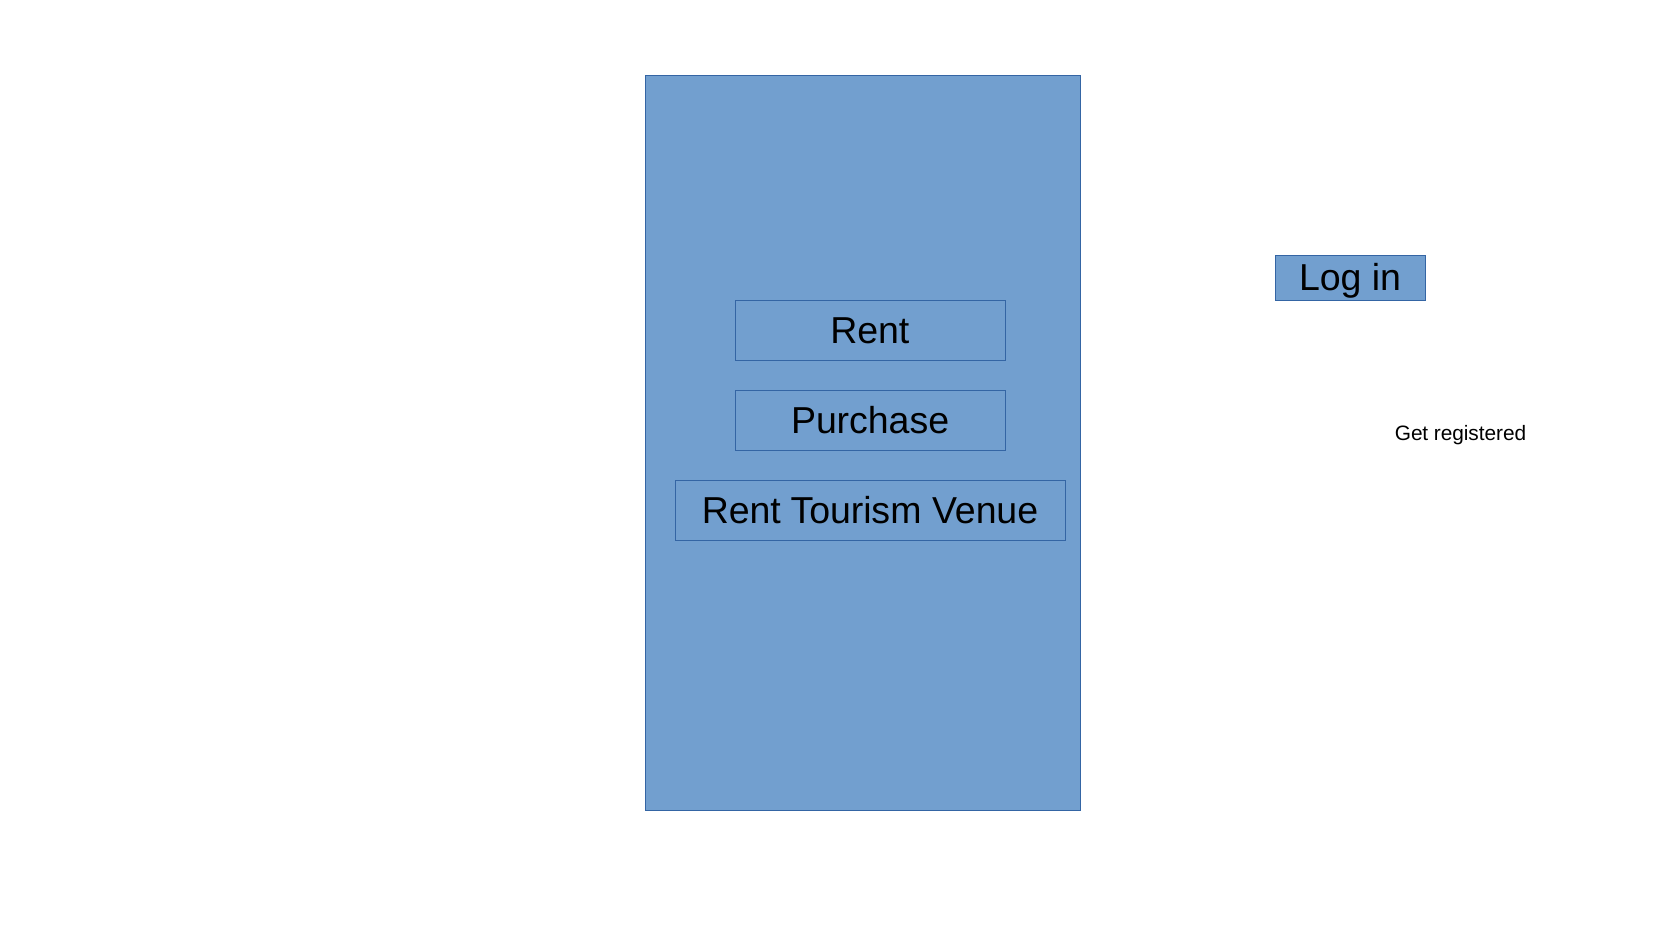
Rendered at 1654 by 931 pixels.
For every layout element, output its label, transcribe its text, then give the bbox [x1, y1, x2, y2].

text_box [645, 75, 1081, 811]
text_box Rent Tourism Venue [675, 480, 1066, 541]
text_box Log in [1275, 255, 1426, 301]
text_box Purchase [735, 390, 1006, 451]
text_box Rent [735, 300, 1006, 361]
text_box Get registered [1380, 414, 1561, 556]
